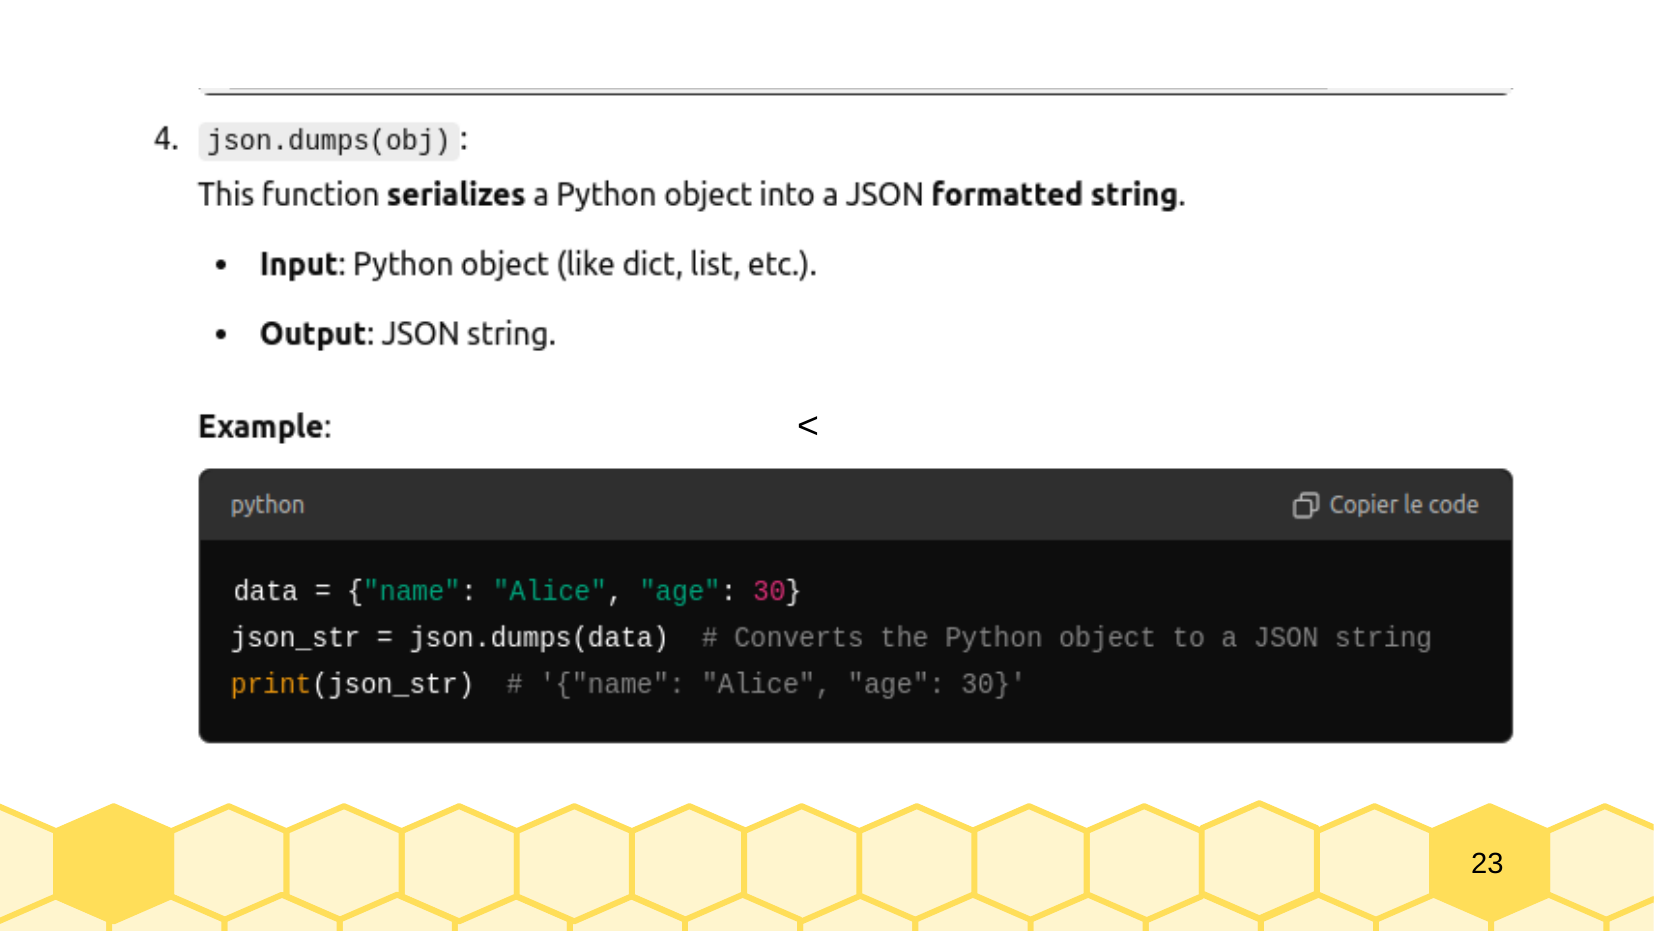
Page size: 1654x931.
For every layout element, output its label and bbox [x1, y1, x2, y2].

picture [60, 88, 1556, 763]
